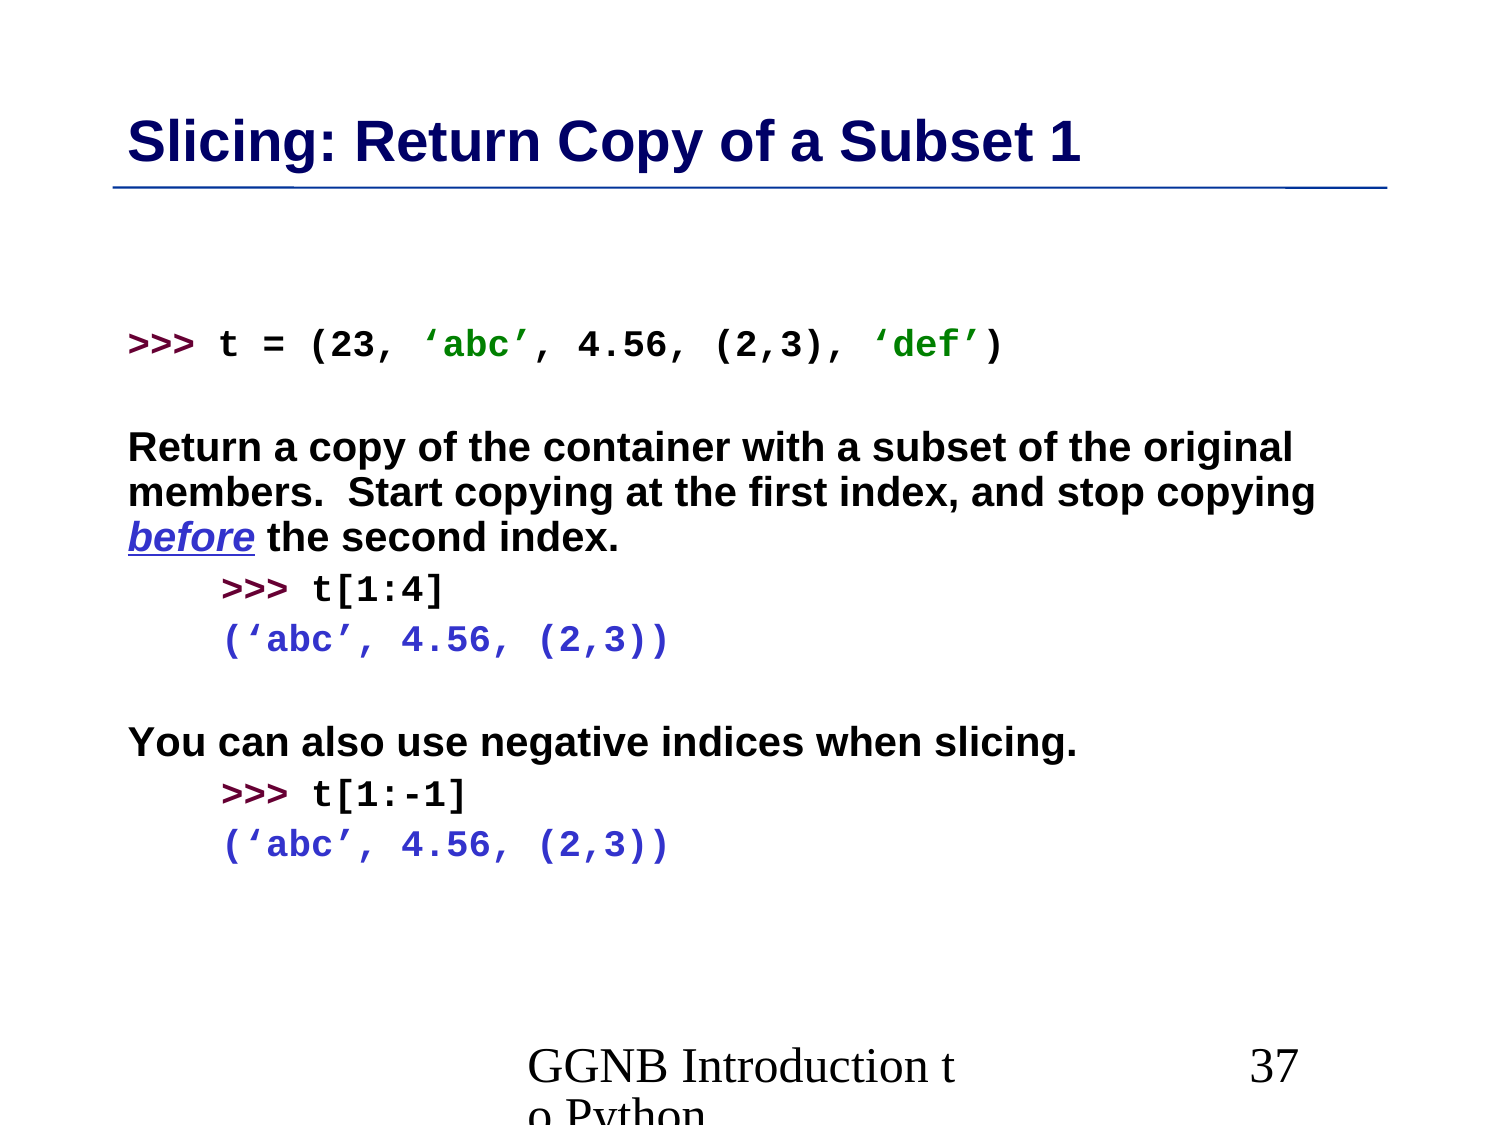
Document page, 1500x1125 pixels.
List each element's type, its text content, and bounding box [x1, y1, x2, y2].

list >>> t = (23, ‘abc’, 4.56, (2,3), ‘def’) Return a copy of the container with a subset of the original members. Start copying at the first index, and stop copying before the second index. >>> t[1:4] (‘abc’, 4.56, (2,3)) You can also use negative indices when slicing. >>> t[1:-1] (‘abc’, 4.56, (2,3)) [112, 262, 1388, 1076]
title Slicing: Return Copy of a Subset 1 [112, 95, 1388, 181]
